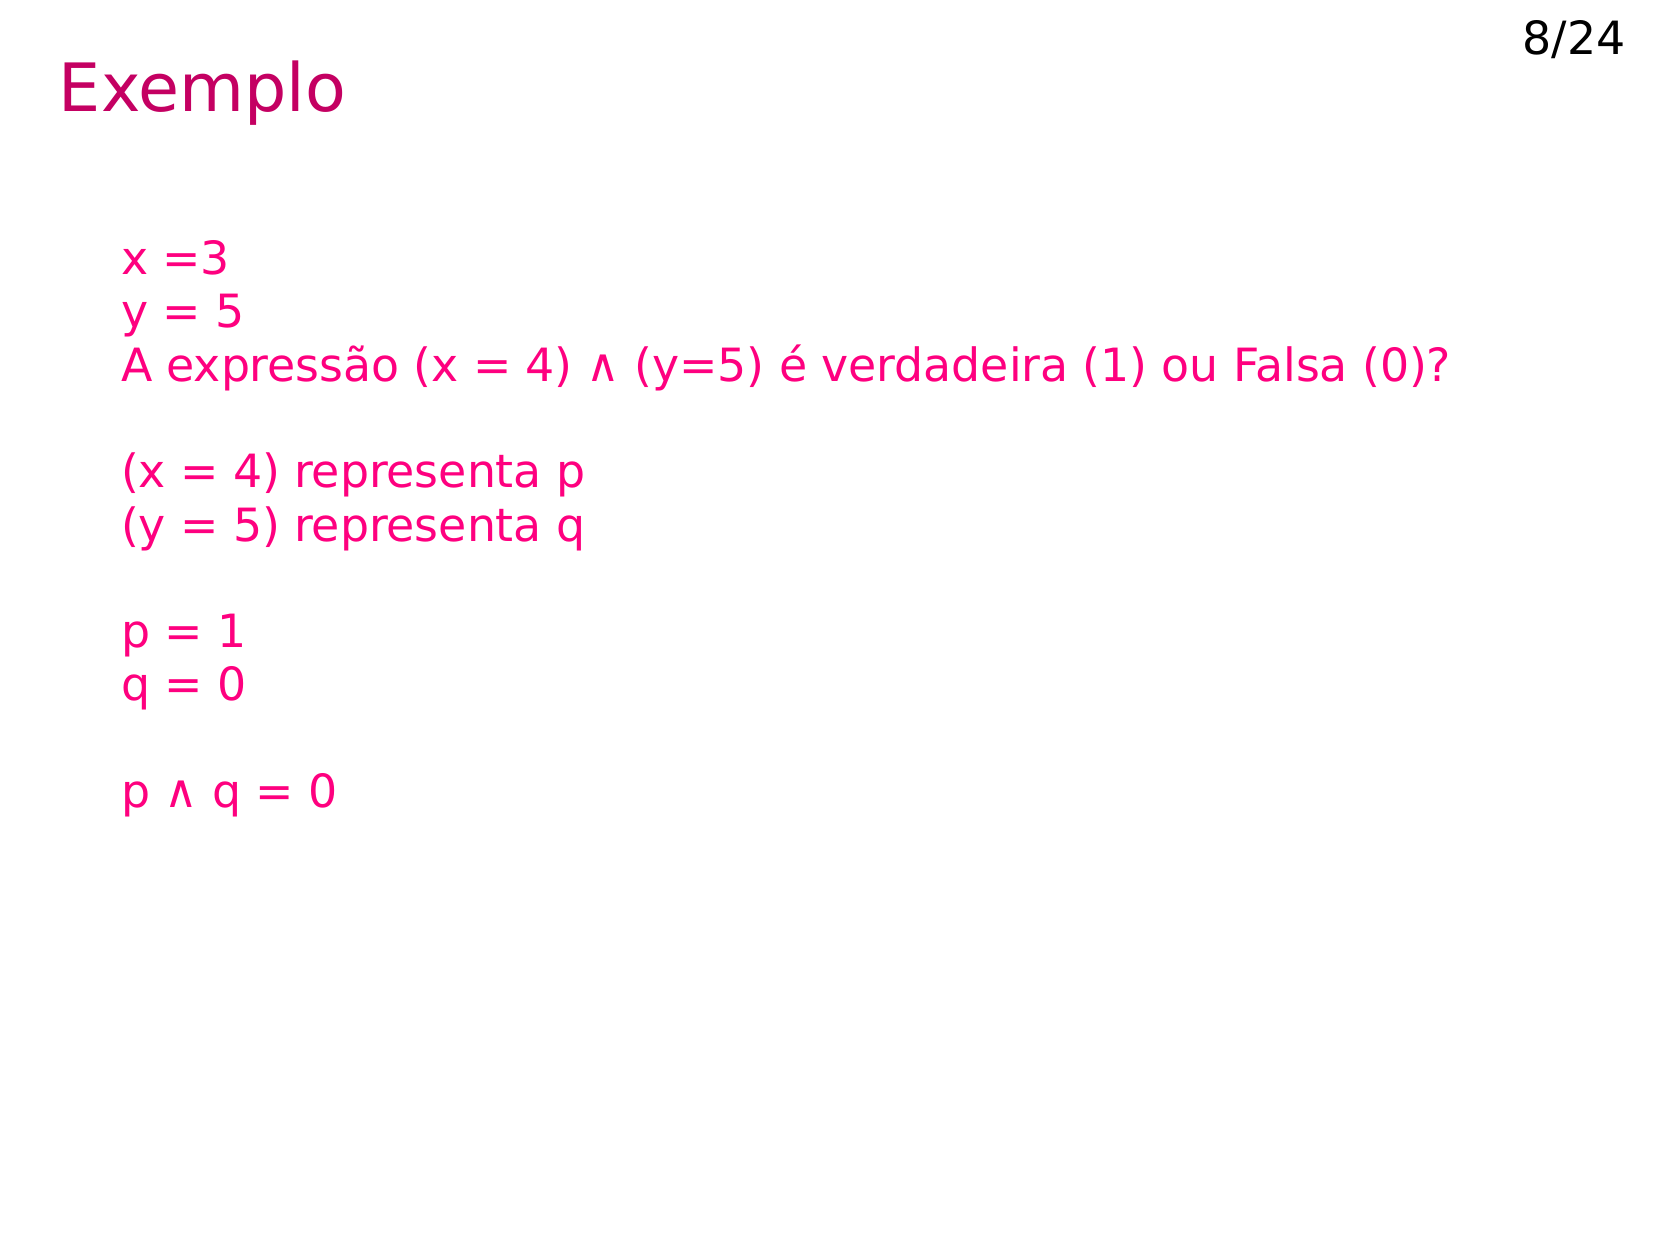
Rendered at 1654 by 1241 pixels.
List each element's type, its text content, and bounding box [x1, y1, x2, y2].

title Exemplo [59, 29, 1625, 148]
text_box x =3 y = 5 A expressão (x = 4) ∧ (y=5) é verdadeira (1) ou Falsa (0)? (x = 4) representa p (y = 5) representa q p = 1 q = 0 p ∧ q = 0 [106, 224, 1560, 1087]
